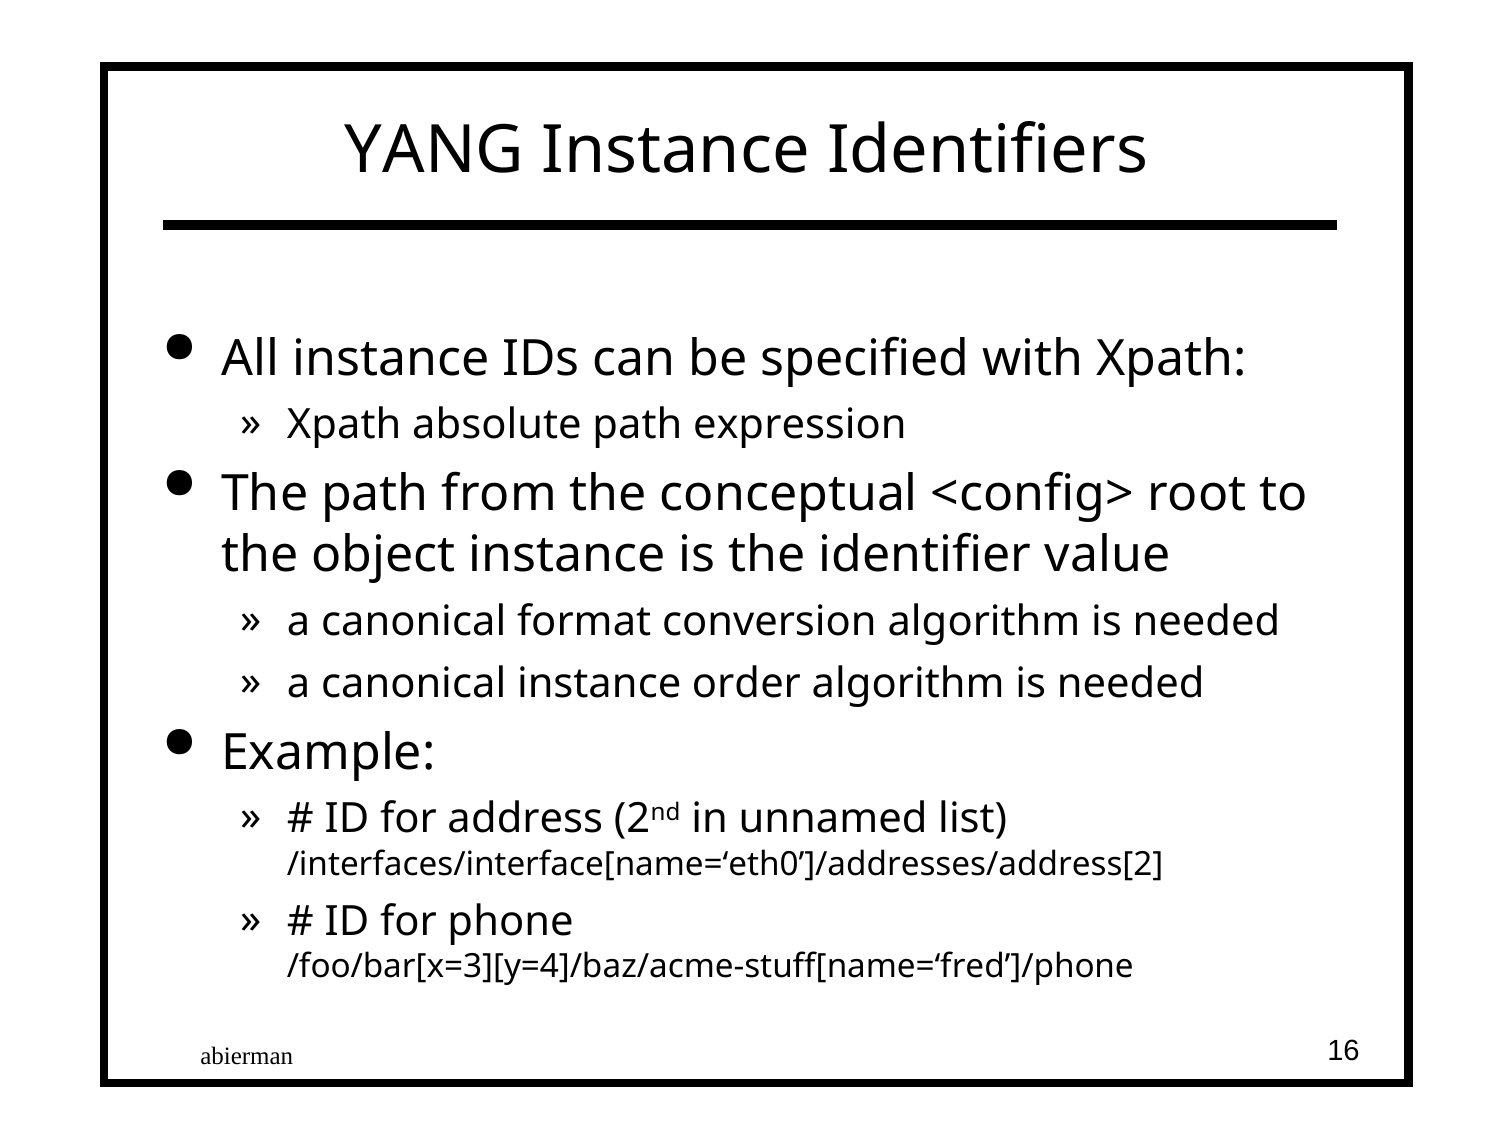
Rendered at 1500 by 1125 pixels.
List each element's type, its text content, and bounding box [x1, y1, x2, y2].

list All instance IDs can be specified with Xpath: Xpath absolute path expression The path from the conceptual <config> root to the object instance is the identifier value a canonical format conversion algorithm is needed a canonical instance order algorithm is needed Example: # ID for address (2nd in unnamed list) /interfaces/interface[name=‘eth0’]/addresses/address[2] # ID for phone /foo/bar[x=3][y=4]/baz/acme-stuff[name=‘fred’]/phone [149, 237, 1400, 976]
title YANG Instance Identifiers [162, 87, 1332, 200]
